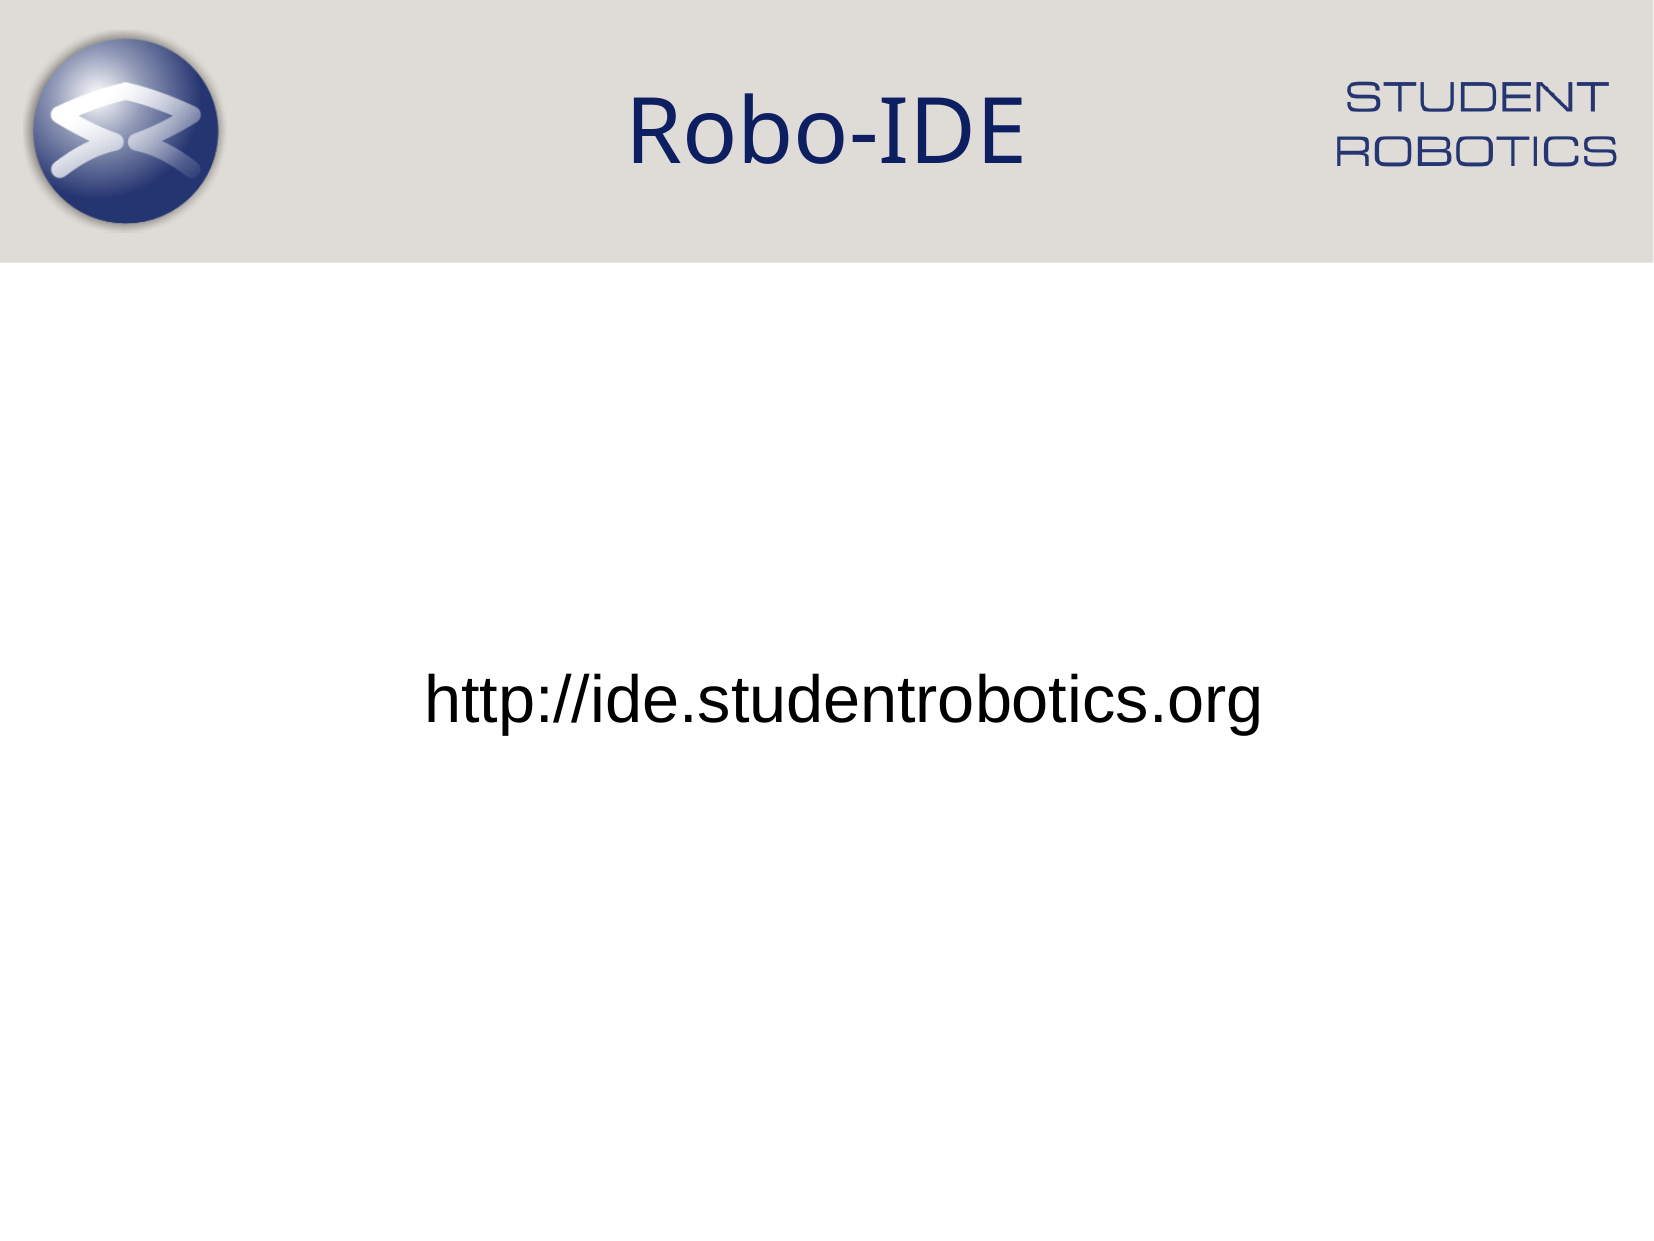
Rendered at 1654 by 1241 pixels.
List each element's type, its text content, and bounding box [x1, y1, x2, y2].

title Robo-IDE [82, 0, 1571, 257]
subtitle http://ide.studentrobotics.org [82, 297, 1571, 1102]
picture [1571, 68, 1633, 174]
picture [9, 19, 82, 245]
